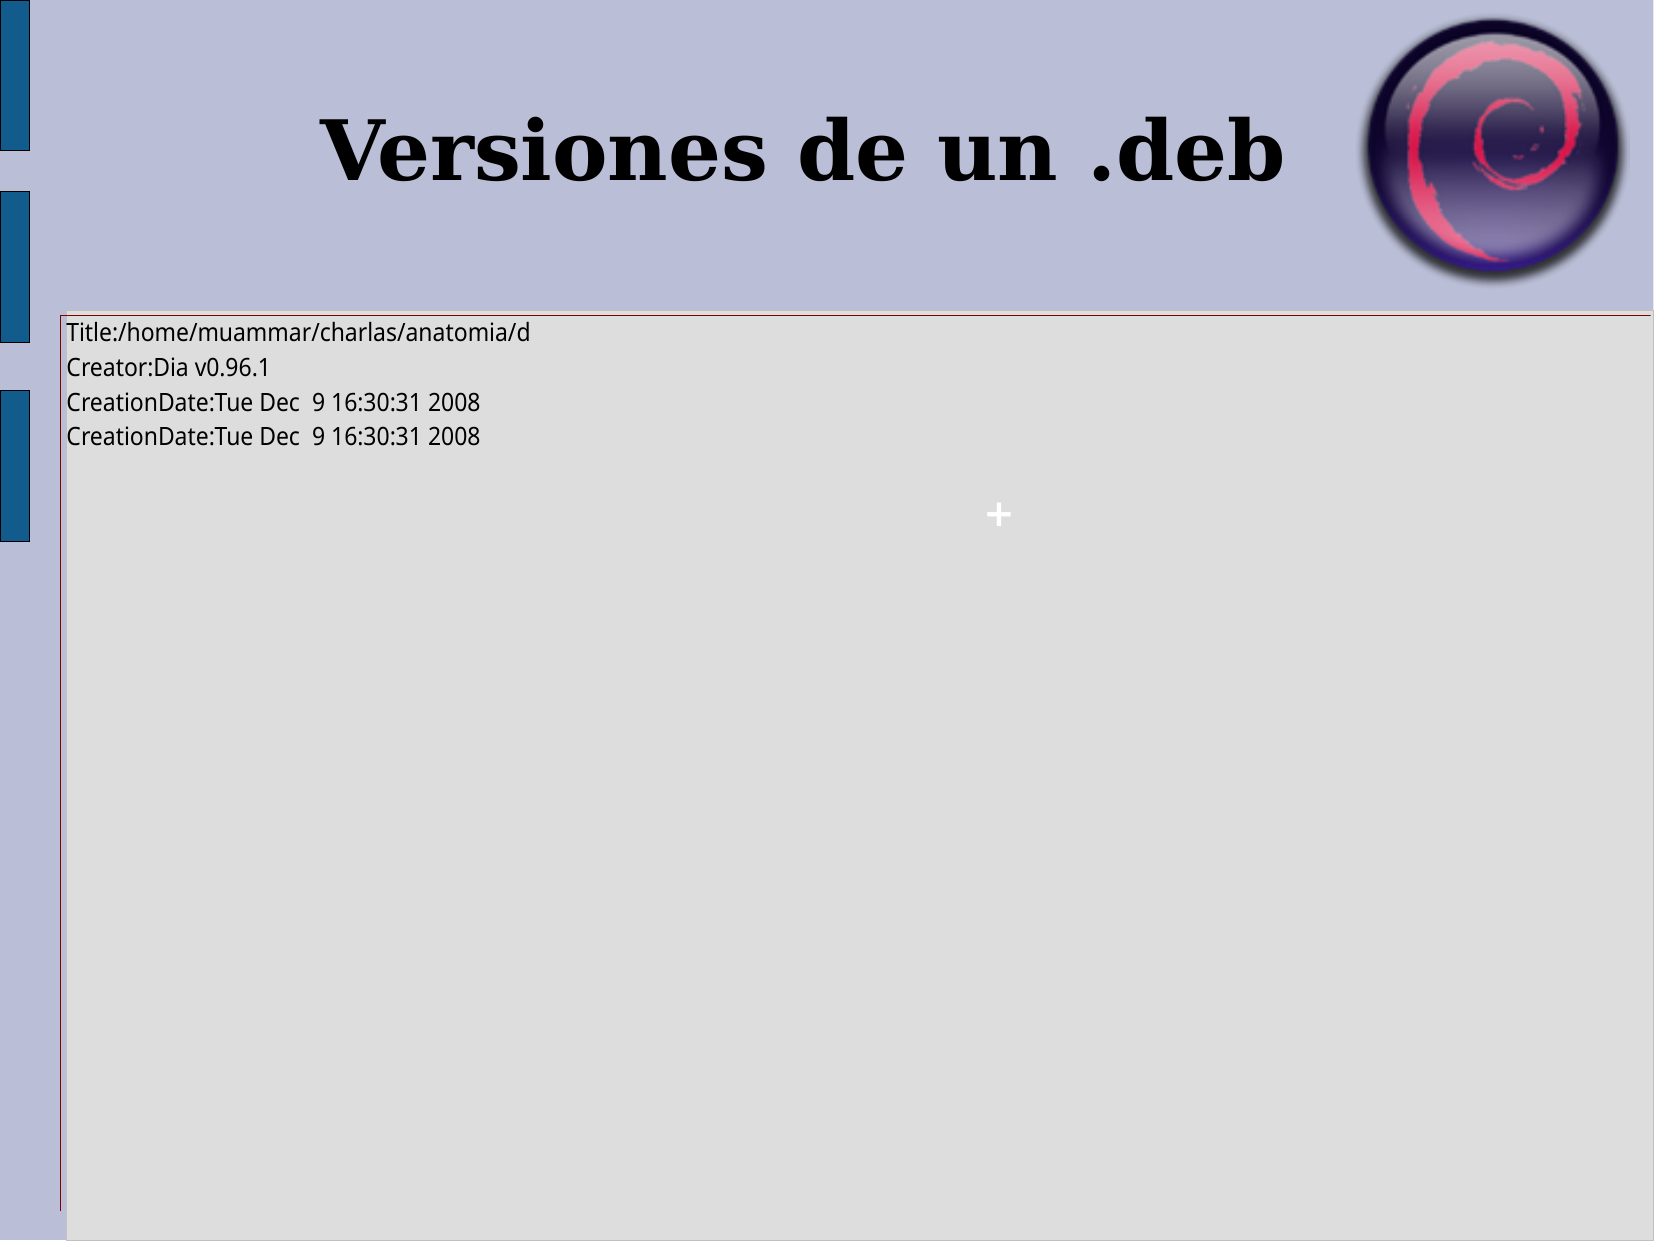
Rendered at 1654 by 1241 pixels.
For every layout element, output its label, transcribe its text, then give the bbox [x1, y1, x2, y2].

text_box Versiones de un .deb [35, 94, 1571, 208]
picture [1334, 5, 1630, 302]
text_box + [968, 484, 1028, 543]
picture [59, 313, 1651, 1211]
